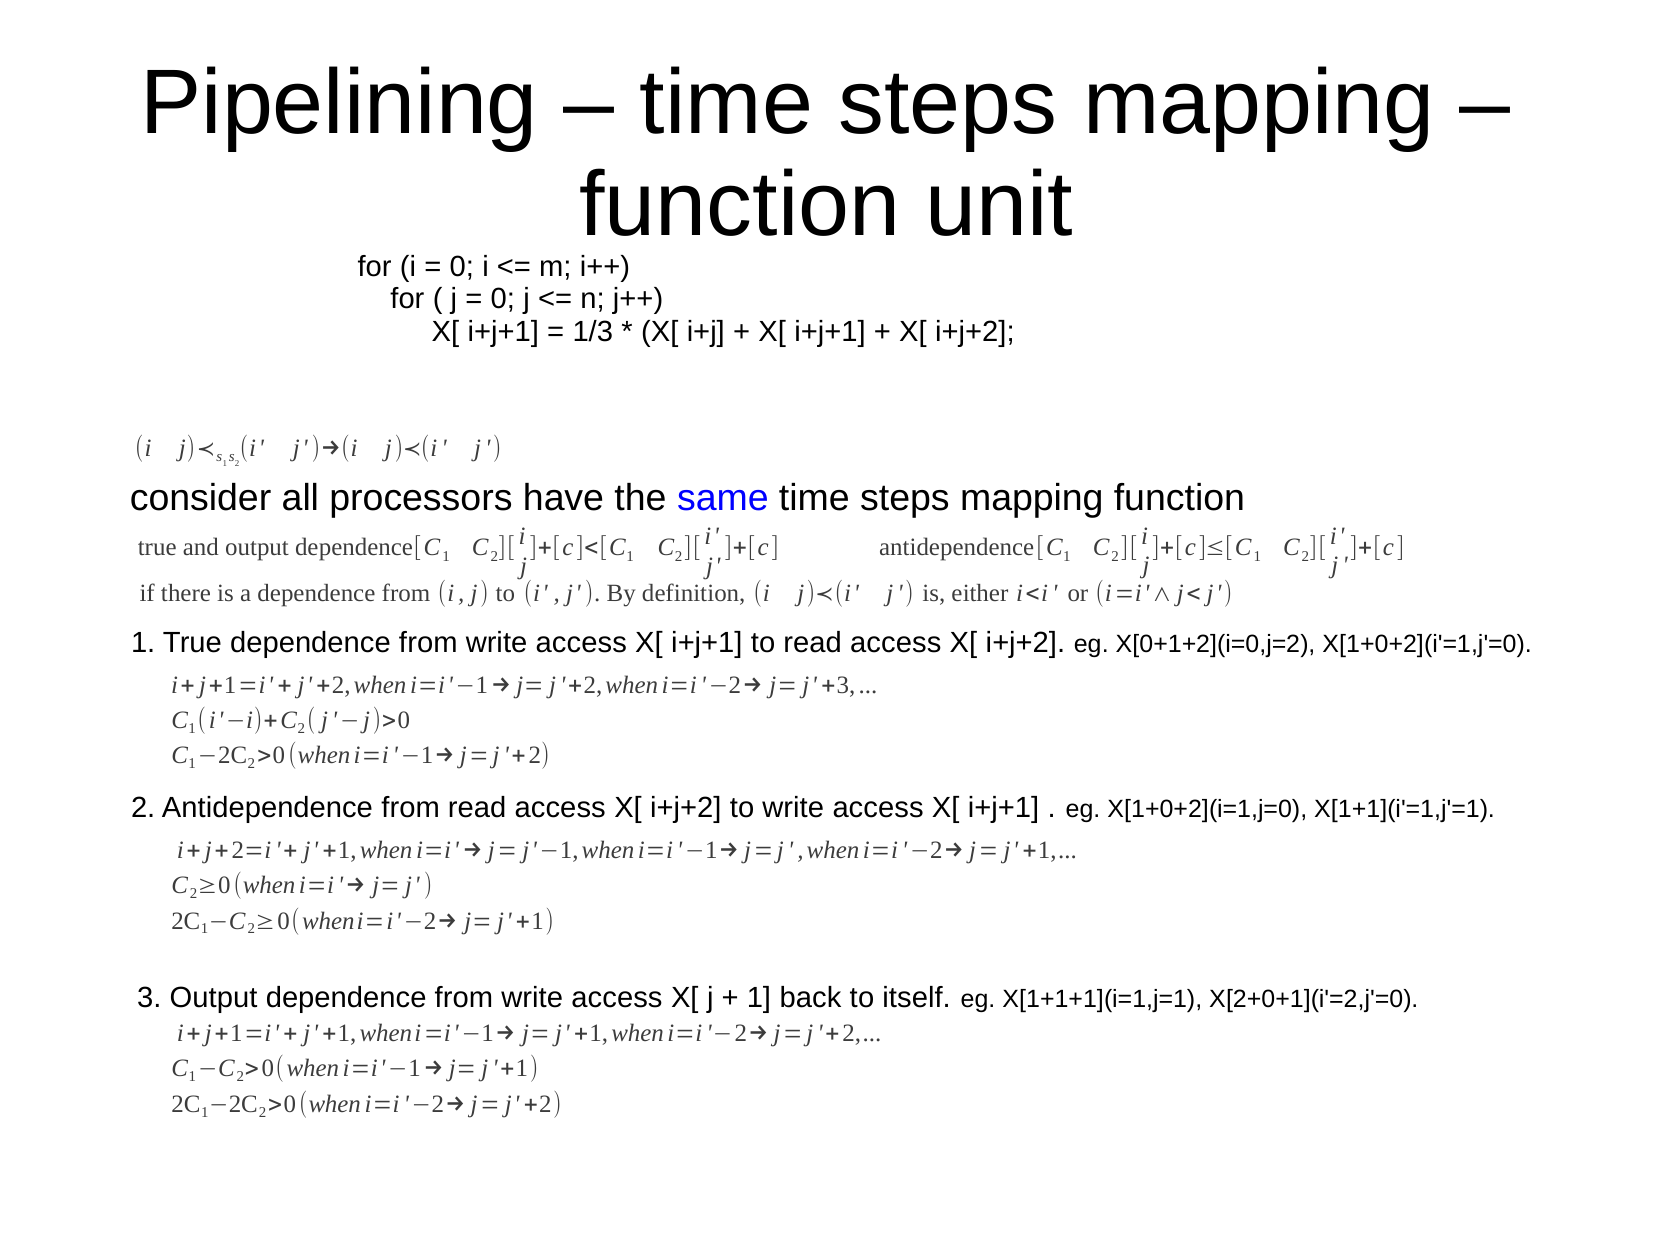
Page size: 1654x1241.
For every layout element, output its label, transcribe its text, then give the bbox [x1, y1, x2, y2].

chart [165, 905, 560, 938]
chart [165, 870, 438, 903]
chart [170, 1019, 888, 1048]
text_box consider all processors have the same time steps mapping function [115, 469, 1306, 526]
chart [164, 671, 883, 700]
text_box 1. True dependence from write access X[ i+j+1] to read access X[ i+j+2]. eg. X[0+1+2](i=0,j=2), X[1+0+2](i'=1,j'=0). [116, 618, 1557, 693]
chart [165, 1088, 567, 1122]
chart [165, 740, 556, 773]
text_box 3. Output dependence from write access X[ j + 1] back to itself. eg. X[1+1+1](i=1,j=1), X[2+0+1](i'=2,j'=0). [122, 973, 1473, 1031]
chart [165, 705, 417, 738]
text_box for (i = 0; i <= m; i++) for ( j = 0; j <= n; j++) X[ i+j+1] = 1/3 * (X[ i+j] + X[ i+j+1] + X[ i+j+2]; [342, 242, 1177, 378]
chart [165, 1053, 544, 1086]
chart [128, 431, 508, 468]
chart [130, 522, 1410, 608]
text_box 2. Antidependence from read access X[ i+j+2] to write access X[ i+j+1] . eg. X[1+0+2](i=1,j=0), X[1+1](i'=1,j'=1). [116, 783, 1542, 841]
title Pipelining – time steps mapping – function unit [82, 49, 1571, 257]
chart [170, 836, 1084, 865]
